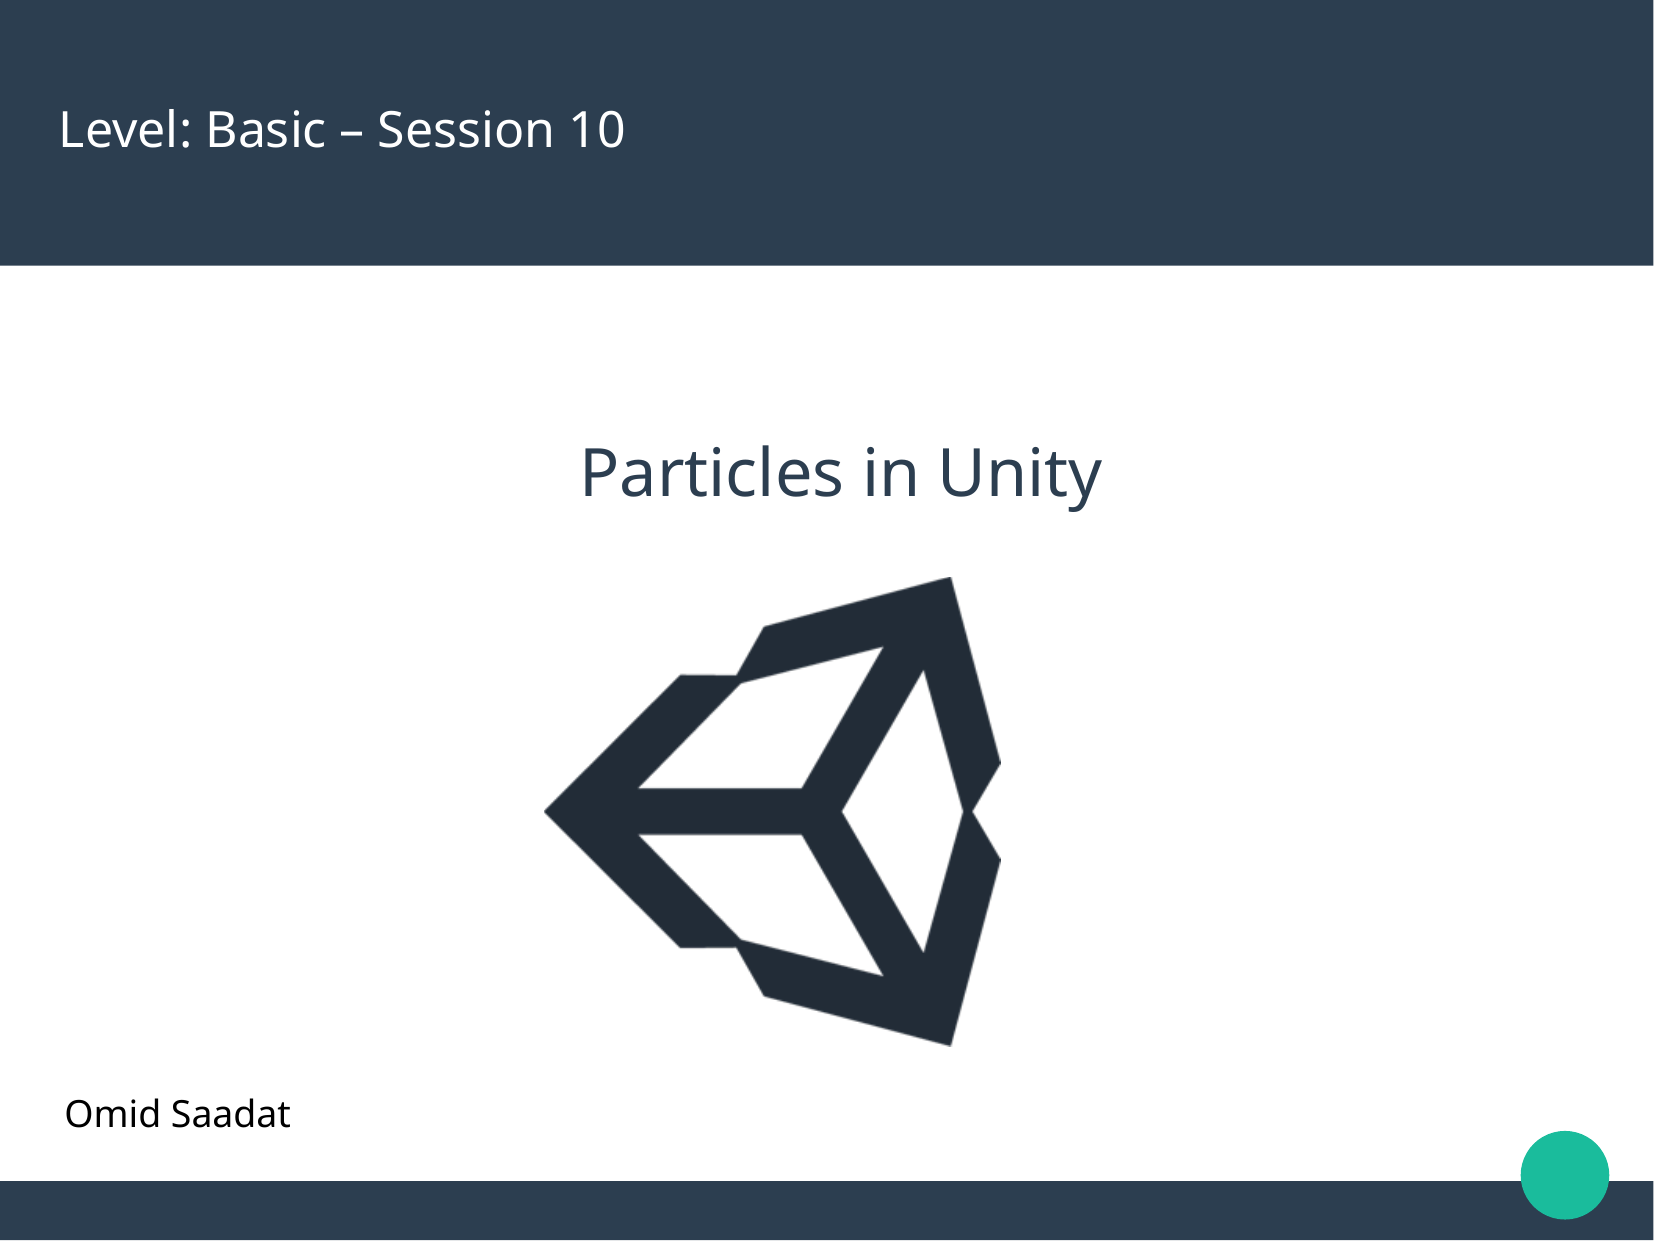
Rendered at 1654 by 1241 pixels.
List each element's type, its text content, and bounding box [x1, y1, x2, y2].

subtitle Particles in Unity [88, 341, 1595, 601]
title Level: Basic – Session 10 [59, 49, 1595, 207]
picture [544, 577, 1001, 1047]
text_box Omid Saadat [49, 1080, 323, 1143]
